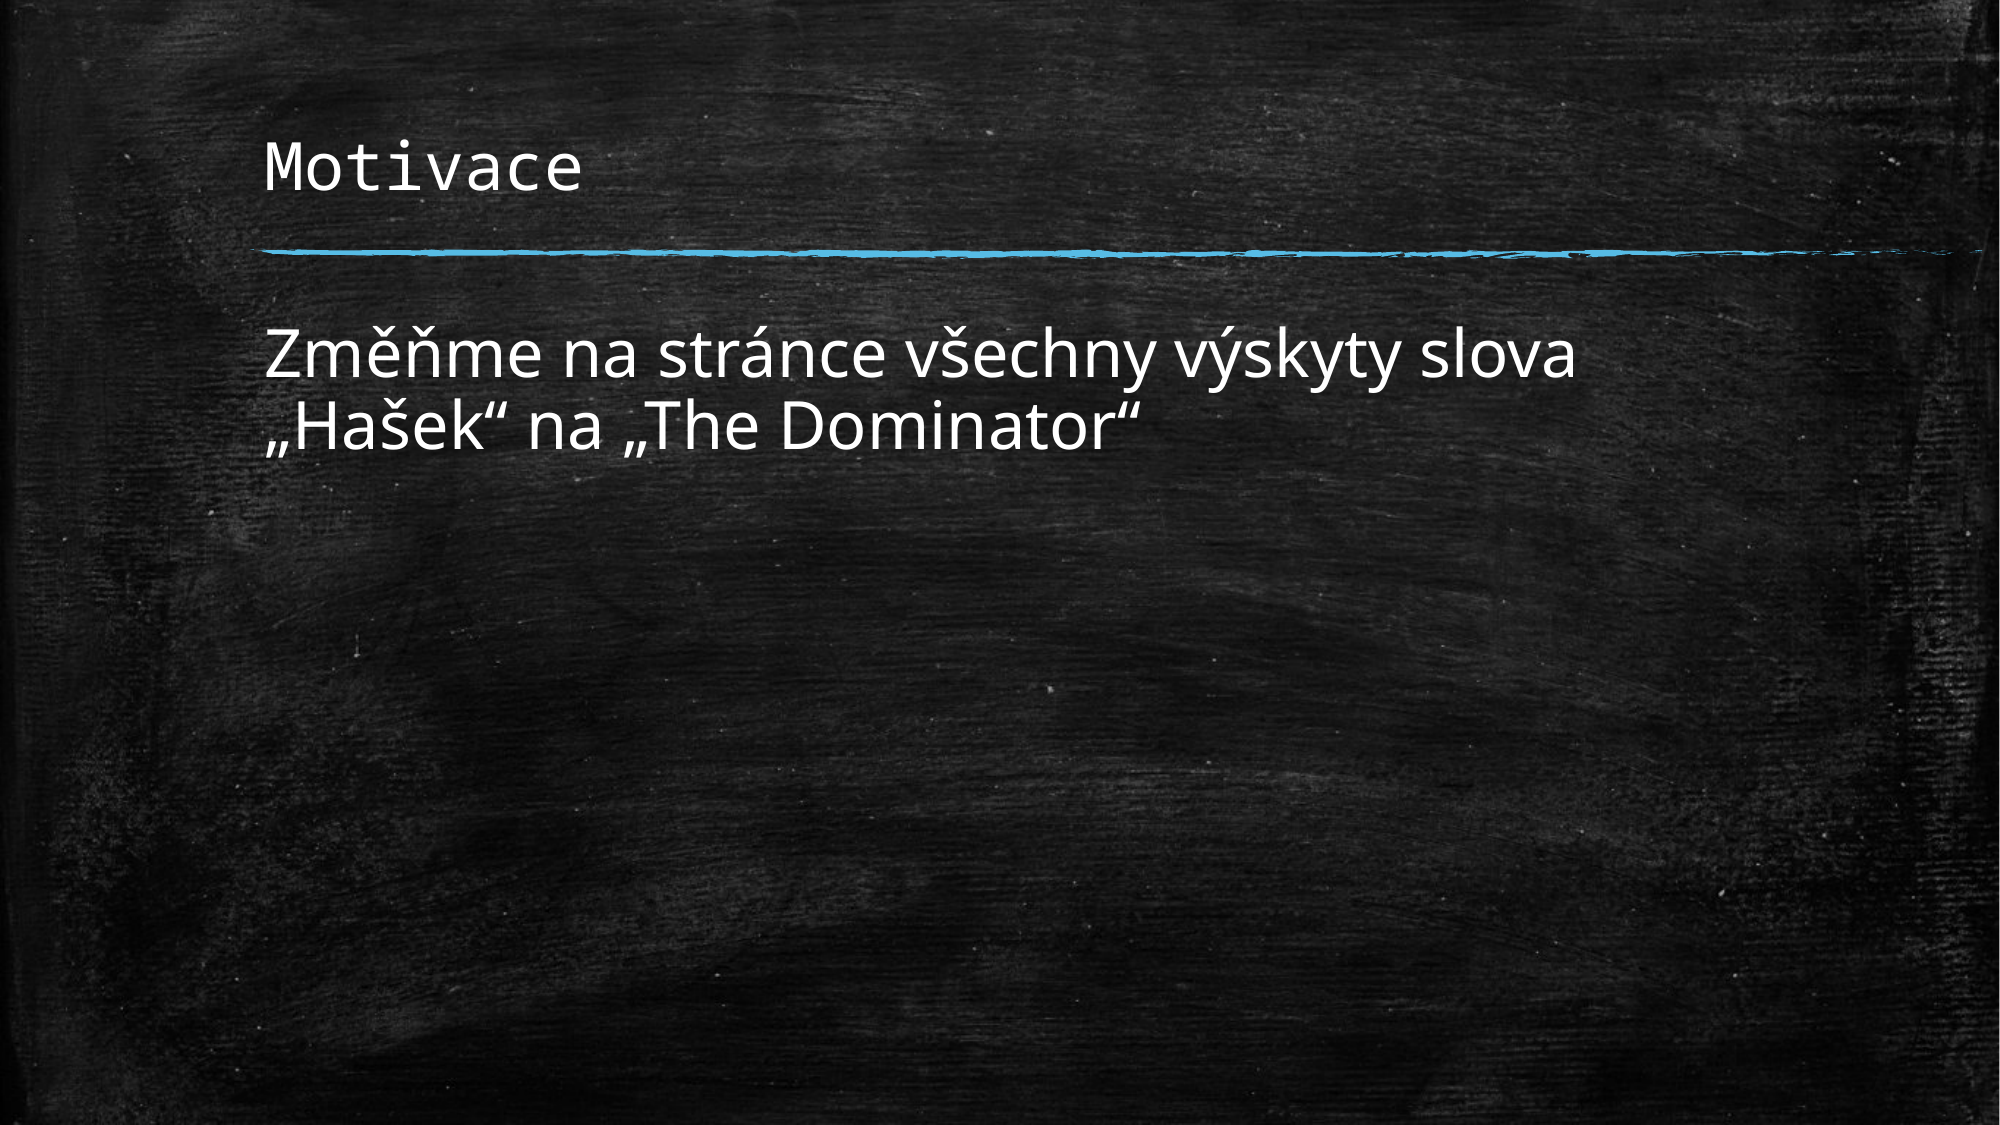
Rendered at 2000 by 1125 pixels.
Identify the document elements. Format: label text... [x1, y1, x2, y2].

title Motivace [249, 45, 1750, 213]
picture [0, 0, 2000, 1125]
list Změňme na stránce všechny výskyty slova „Hašek“ na „The Dominator“ [249, 312, 1750, 1013]
